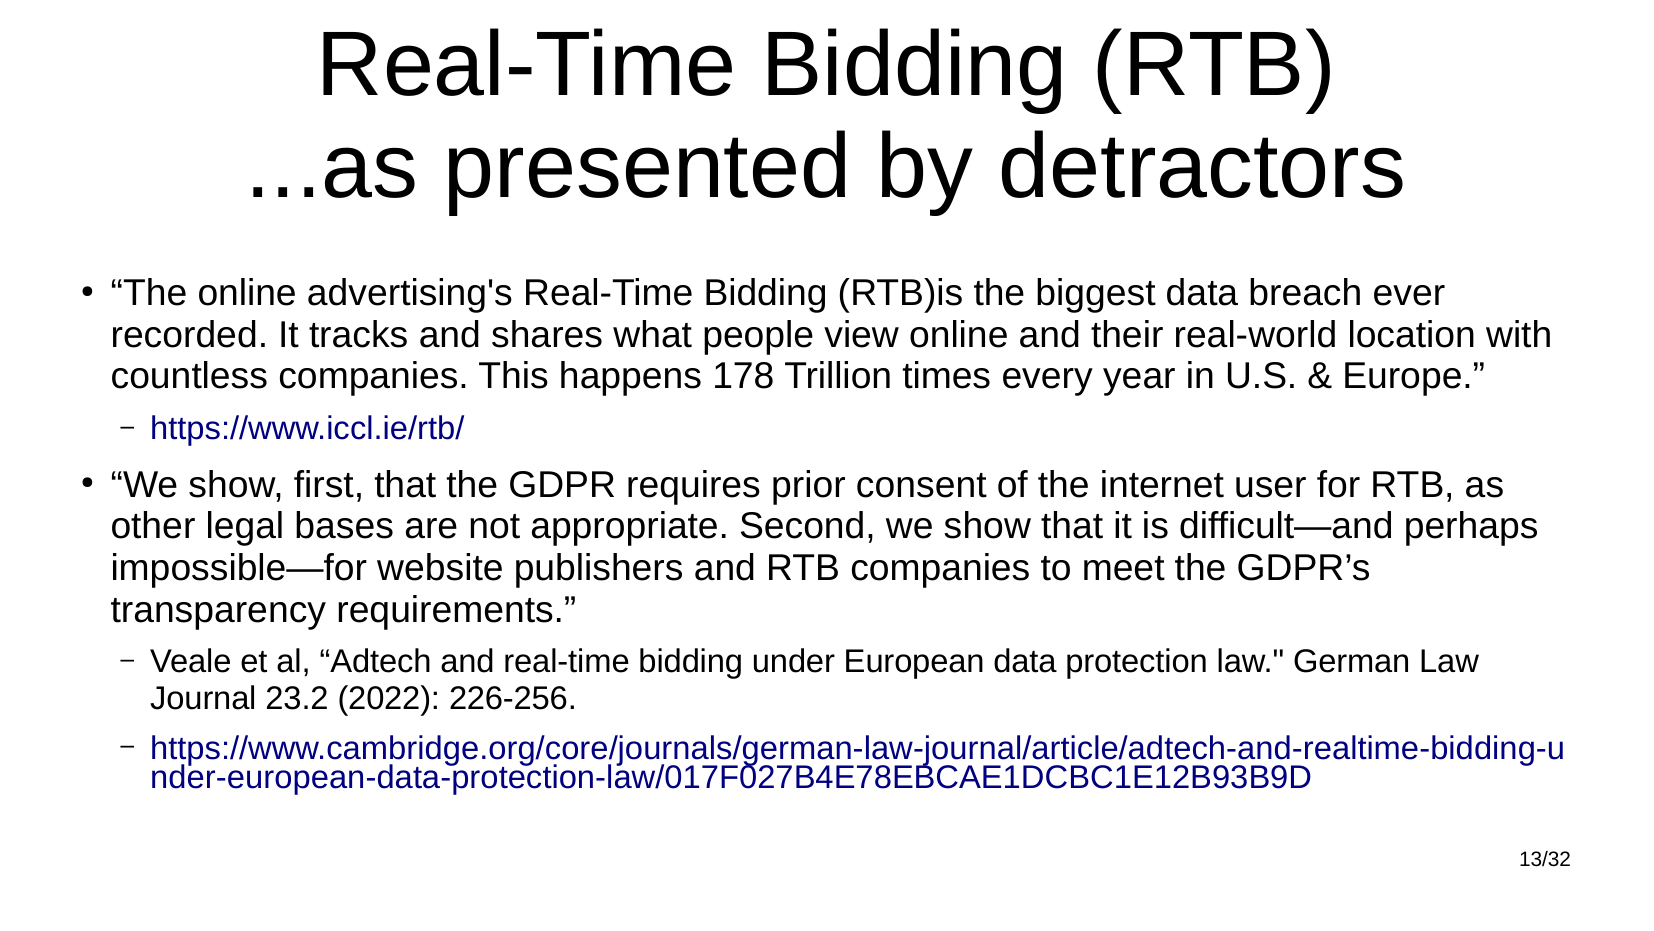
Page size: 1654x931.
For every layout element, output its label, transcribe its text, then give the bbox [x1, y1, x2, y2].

title Real-Time Bidding (RTB) ...as presented by detractors [82, 12, 1571, 218]
list “The online advertising's Real-Time Bidding (RTB)is the biggest data breach ever recorded. It tracks and shares what people view online and their real-world location with countless companies. This happens 178 Trillion times every year in U.S. & Europe.” https://www.iccl.ie/rtb/ “We show, first, that the GDPR requires prior consent of the internet user for RTB, as other legal bases are not appropriate. Second, we show that it is difficult—and perhaps impossible—for website publishers and RTB companies to meet the GDPR’s transparency requirements.” Veale et al, “Adtech and real-time bidding under European data protection law." German Law Journal 23.2 (2022): 226-256. https://www.cambridge.org/core/journals/german-law-journal/article/adtech-and-realtime-bidding-under-european-data-protection-law/017F027B4E78EBCAE1DCBC1E12B93B9D [70, 271, 1560, 812]
